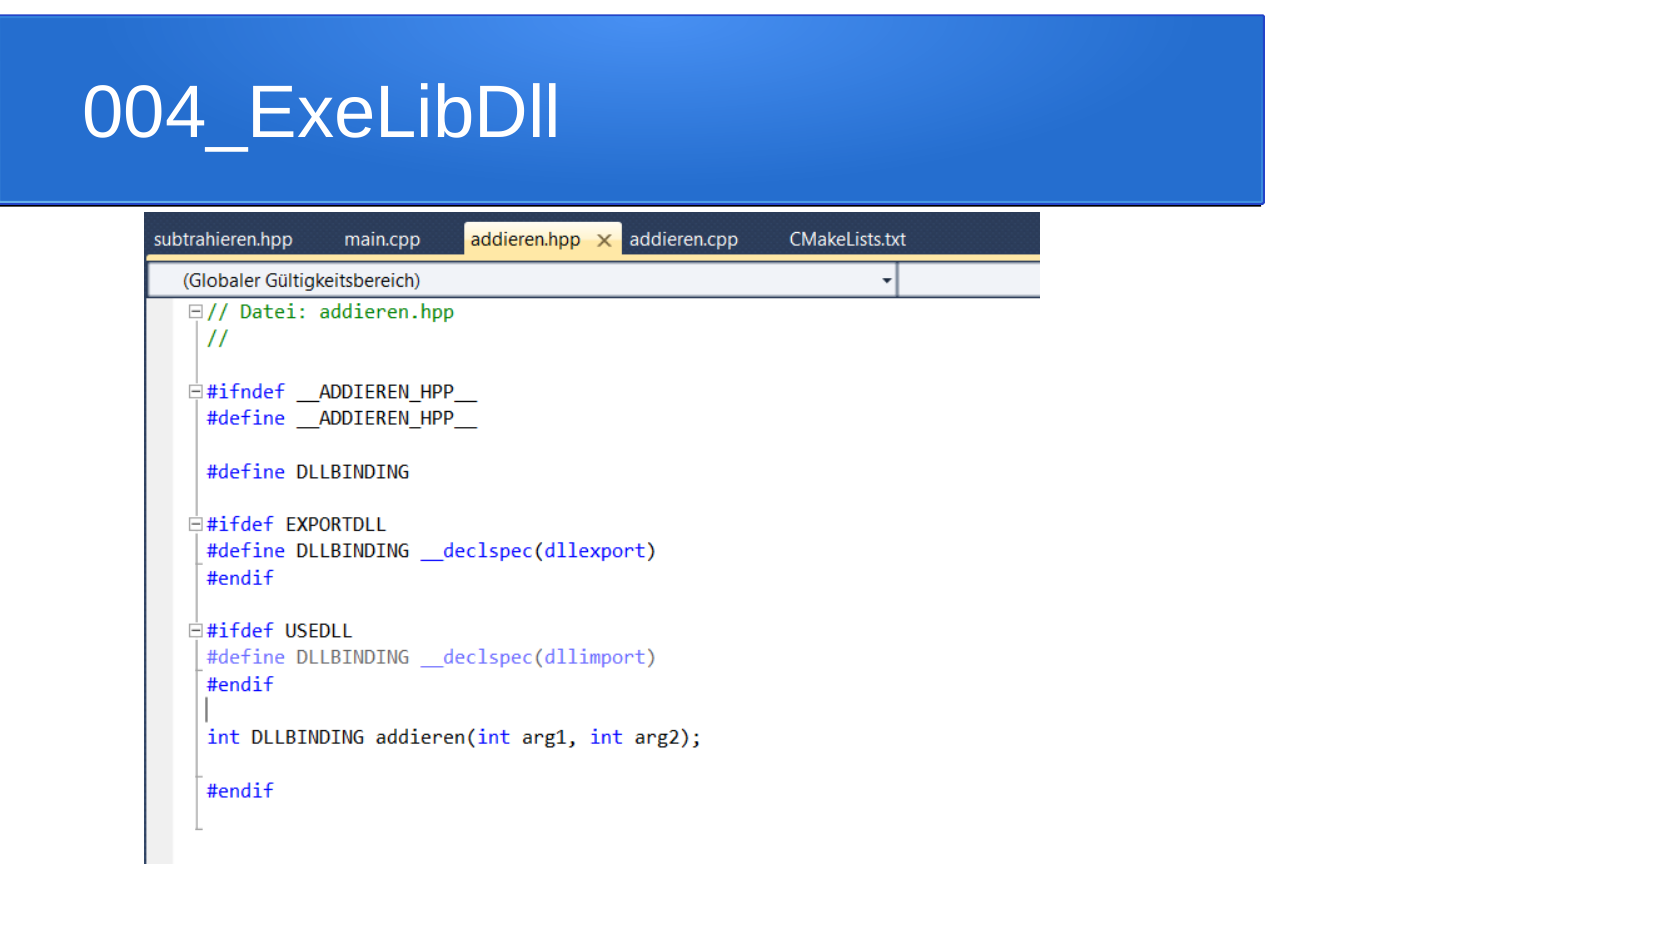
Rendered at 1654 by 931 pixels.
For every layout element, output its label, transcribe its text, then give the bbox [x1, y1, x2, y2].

picture [144, 212, 1040, 864]
title 004_ExeLibDll [82, 35, 1235, 189]
